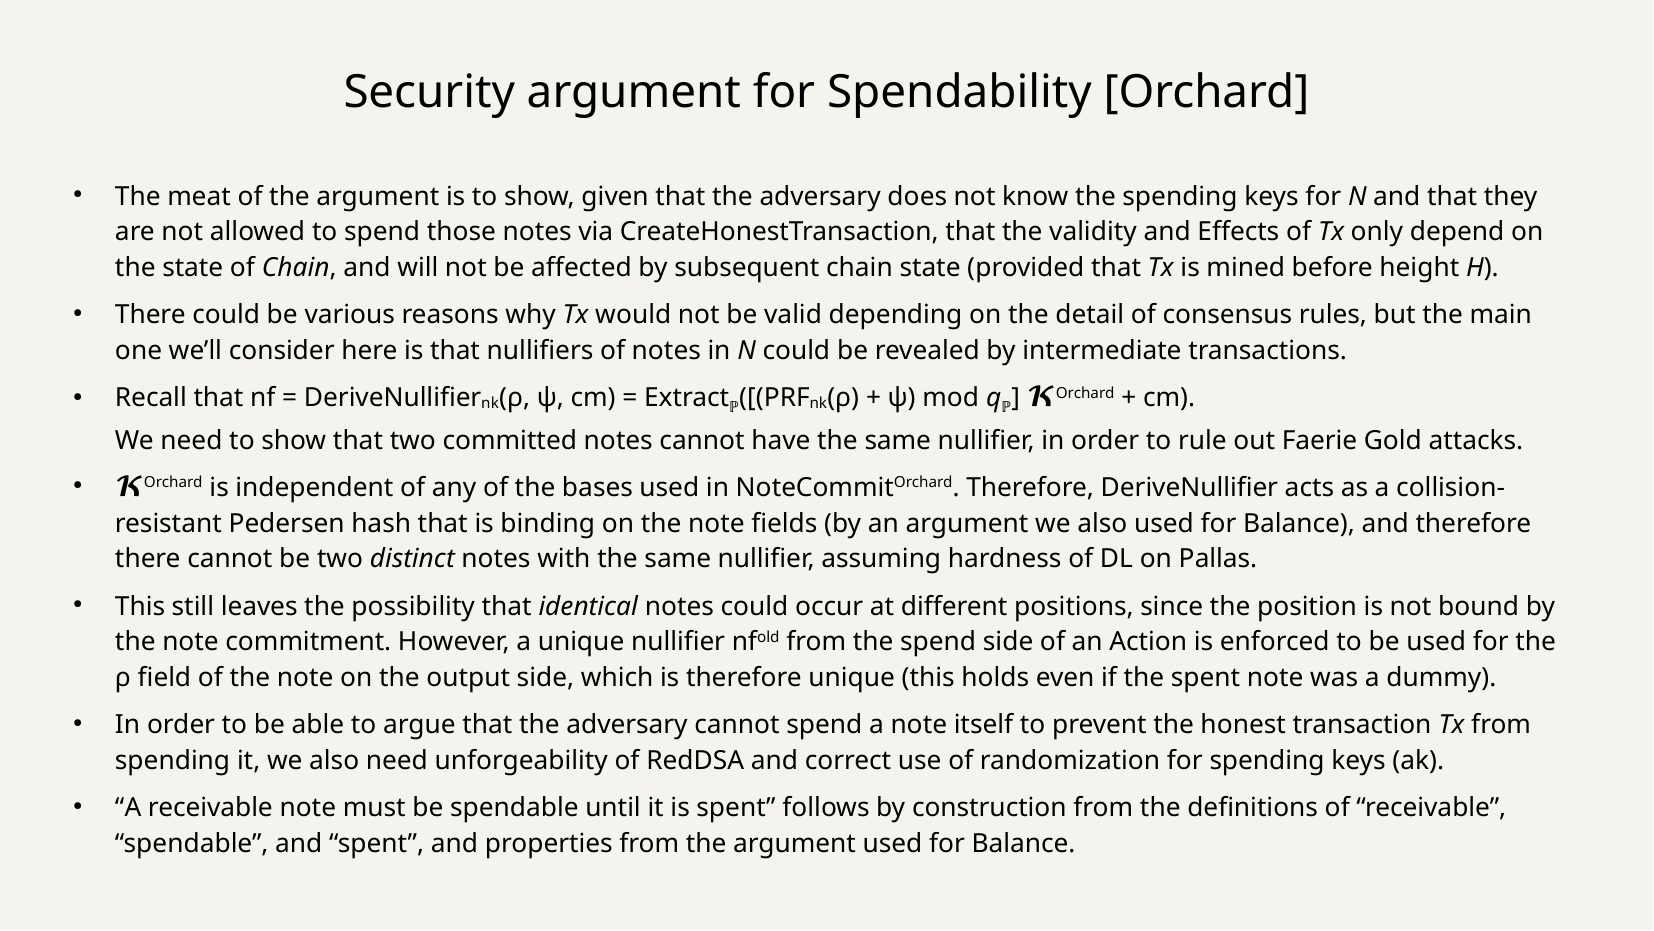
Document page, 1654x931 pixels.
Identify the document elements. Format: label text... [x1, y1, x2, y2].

list The meat of the argument is to show, given that the adversary does not know the spending keys for N and that they are not allowed to spend those notes via CreateHonestTransaction, that the validity and Effects of Tx only depend on the state of Chain, and will not be affected by subsequent chain state (provided that Tx is mined before height H). There could be various reasons why Tx would not be valid depending on the detail of consensus rules, but the main one we’ll consider here is that nullifiers of notes in N could be revealed by intermediate transactions. Recall that nf = DeriveNullifiernk(ρ, ψ, cm) = Extractℙ([(PRFnk(ρ) + ψ) mod qℙ] 𝓚Orchard + cm). We need to show that two committed notes cannot have the same nullifier, in order to rule out Faerie Gold attacks. 𝓚Orchard is independent of any of the bases used in NoteCommitOrchard. Therefore, DeriveNullifier acts as a collision-resistant Pedersen hash that is binding on the note fields (by an argument we also used for Balance), and therefore there cannot be two distinct notes with the same nullifier, assuming hardness of DL on Pallas. This still leaves the possibility that identical notes could occur at different positions, since the position is not bound by the note commitment. However, a unique nullifier nfold from the spend side of an Action is enforced to be used for the ρ field of the note on the output side, which is therefore unique (this holds even if the spent note was a dummy). In order to be able to argue that the adversary cannot spend a note itself to prevent the honest transaction Tx from spending it, we also need unforgeability of RedDSA and correct use of randomization for spending keys (ak). “A receivable note must be spendable until it is spent” follows by construction from the definitions of “receivable”, “spendable”, and “spent”, and properties from the argument used for Balance. [59, 177, 1583, 875]
title Security argument for Spendability [Orchard] [82, 58, 1571, 121]
